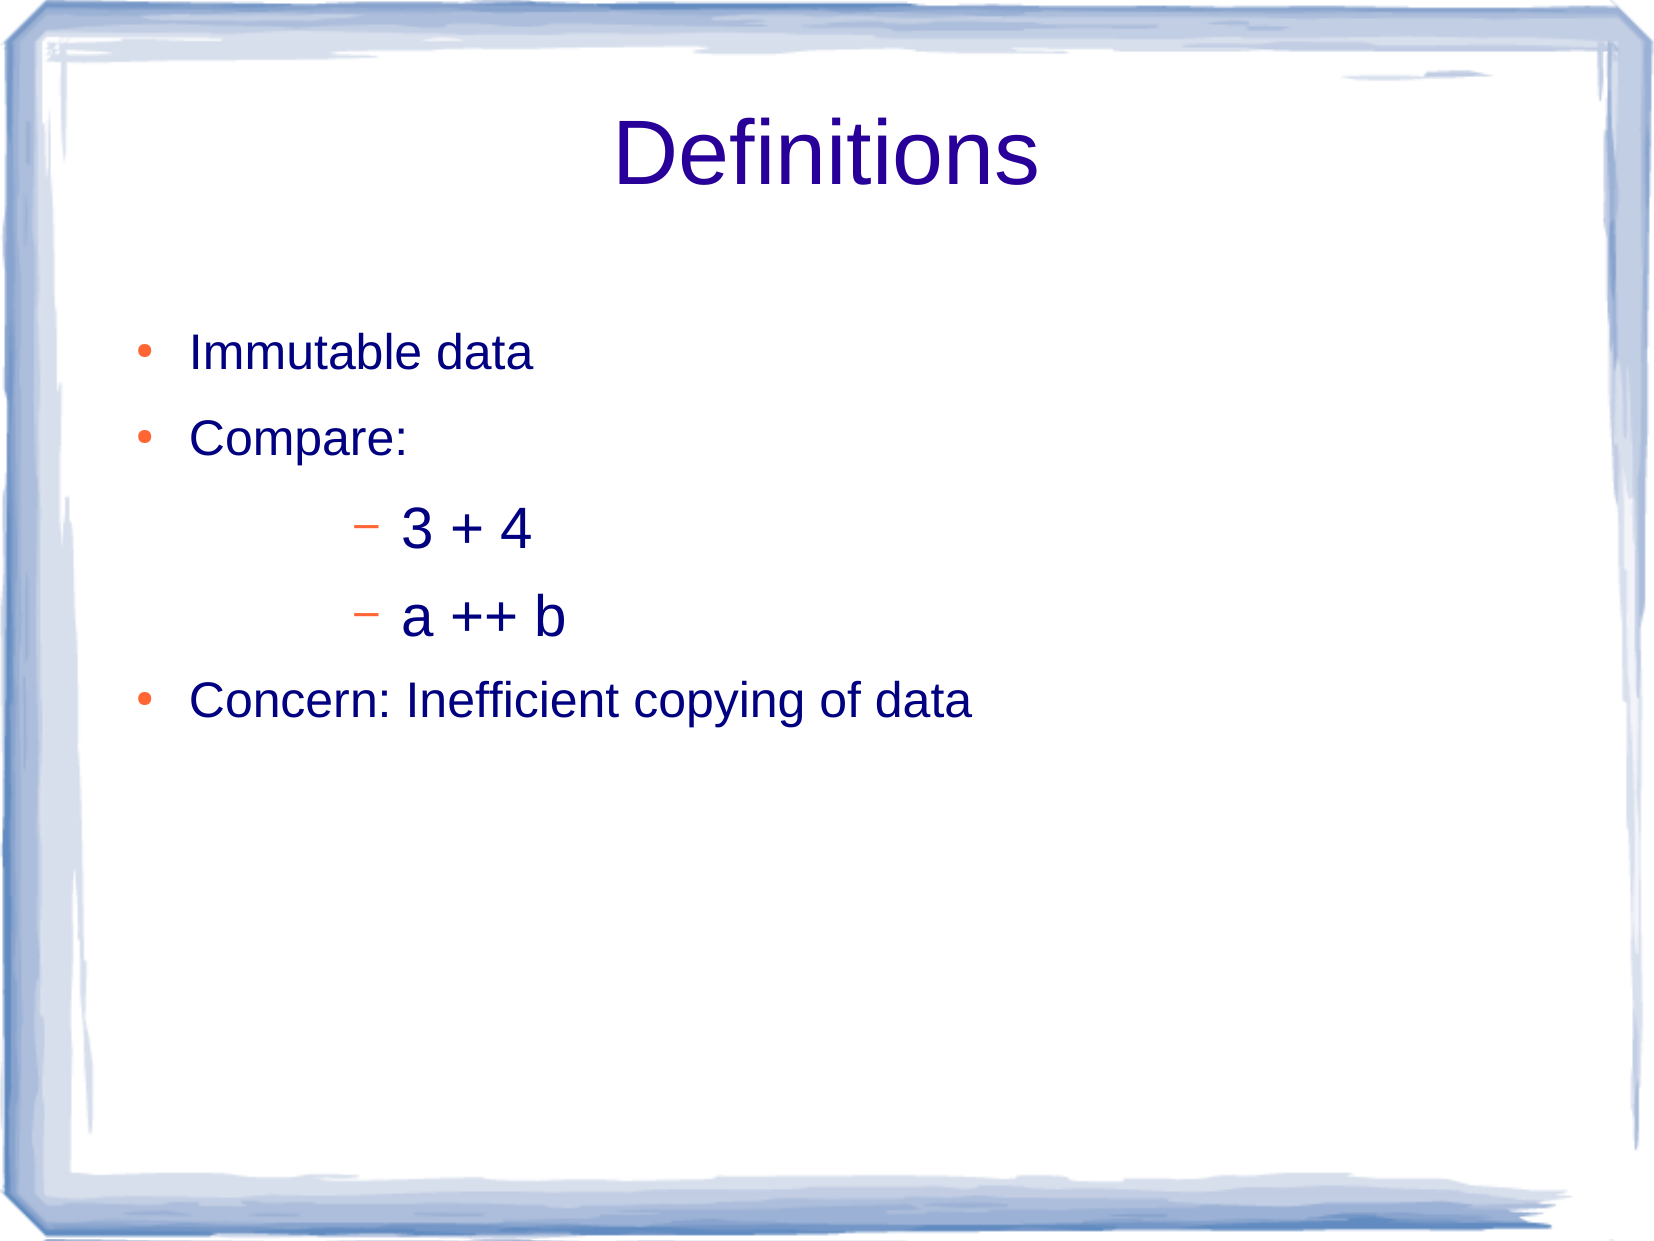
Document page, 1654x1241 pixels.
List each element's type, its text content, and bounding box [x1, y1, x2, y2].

title Definitions [82, 49, 1571, 257]
picture [0, 0, 1654, 1241]
list Immutable data Compare: 3 + 4 a ++ b Concern: Inefficient copying of data [118, 324, 1571, 1045]
